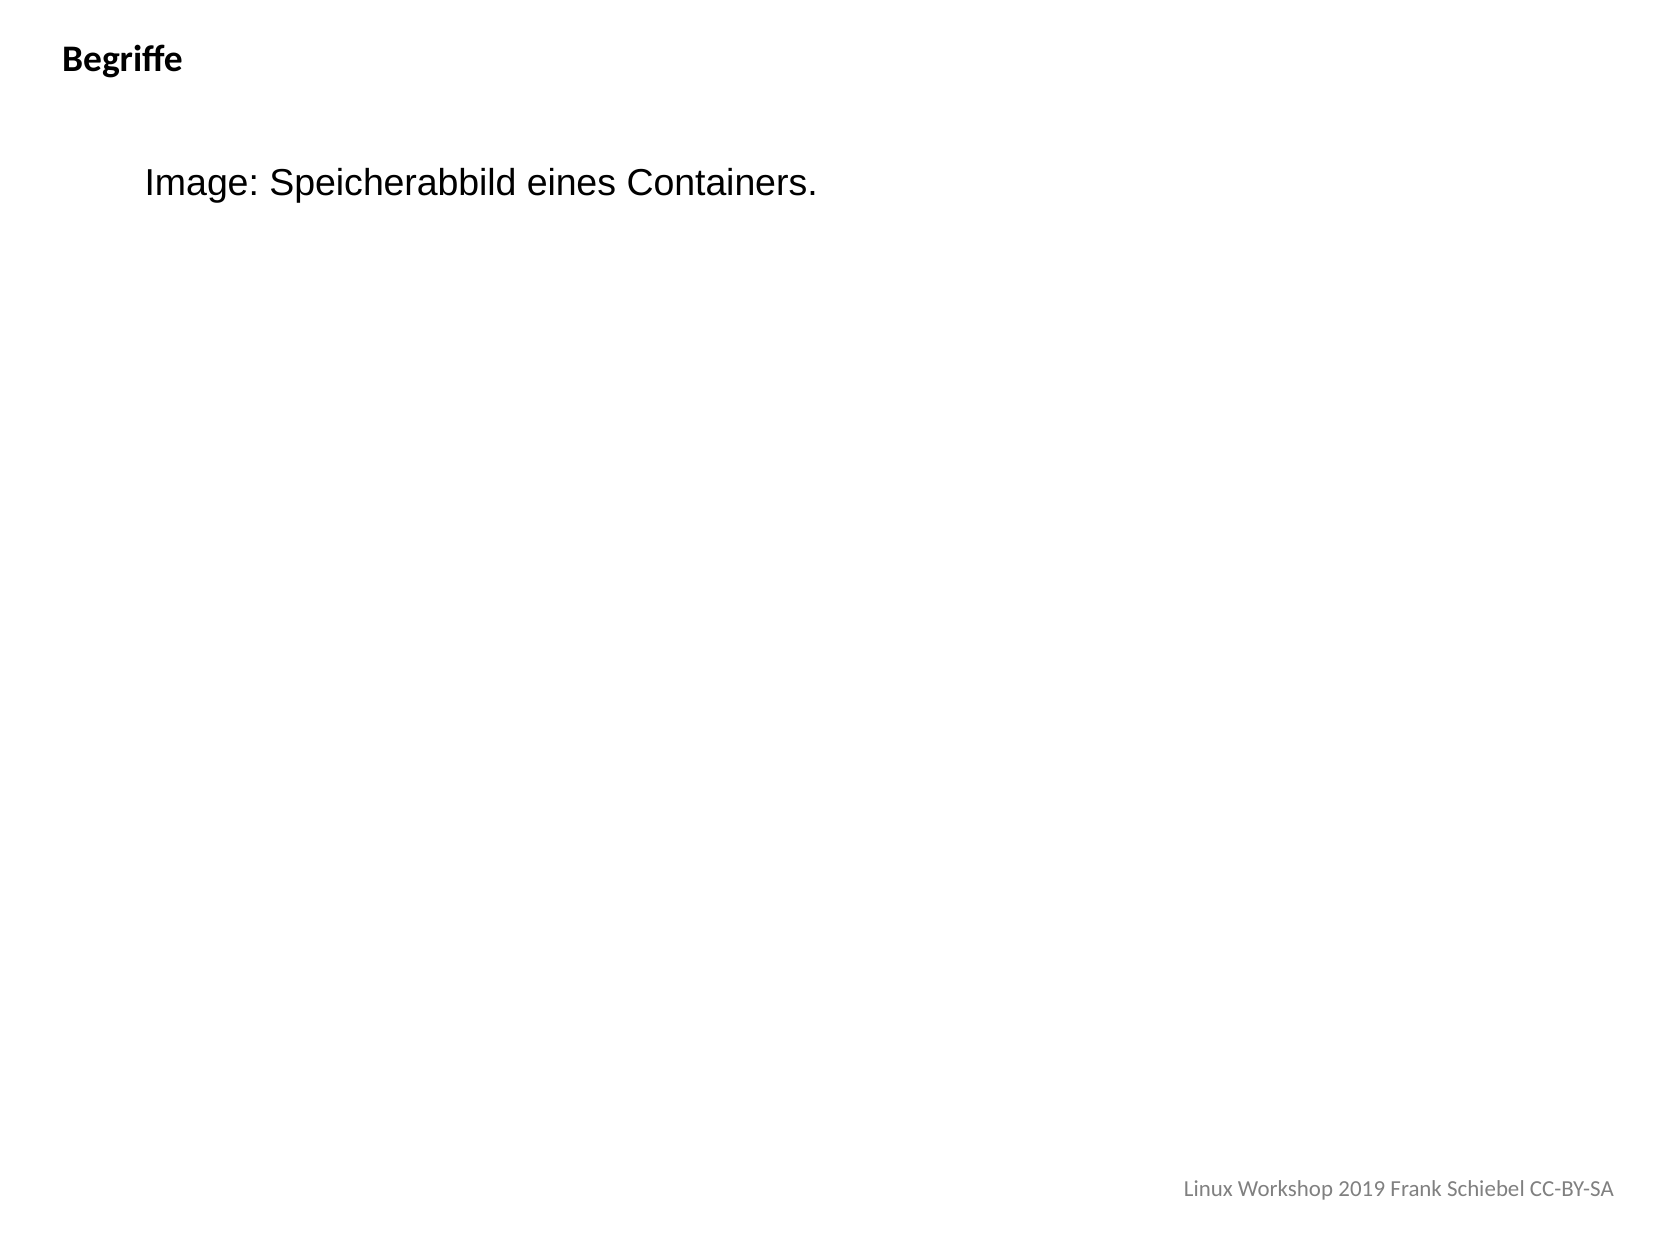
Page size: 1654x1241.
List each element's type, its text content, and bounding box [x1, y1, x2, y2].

text_box Image: Speicherabbild eines Containers. [129, 153, 1371, 211]
text_box Begriffe [47, 35, 198, 88]
